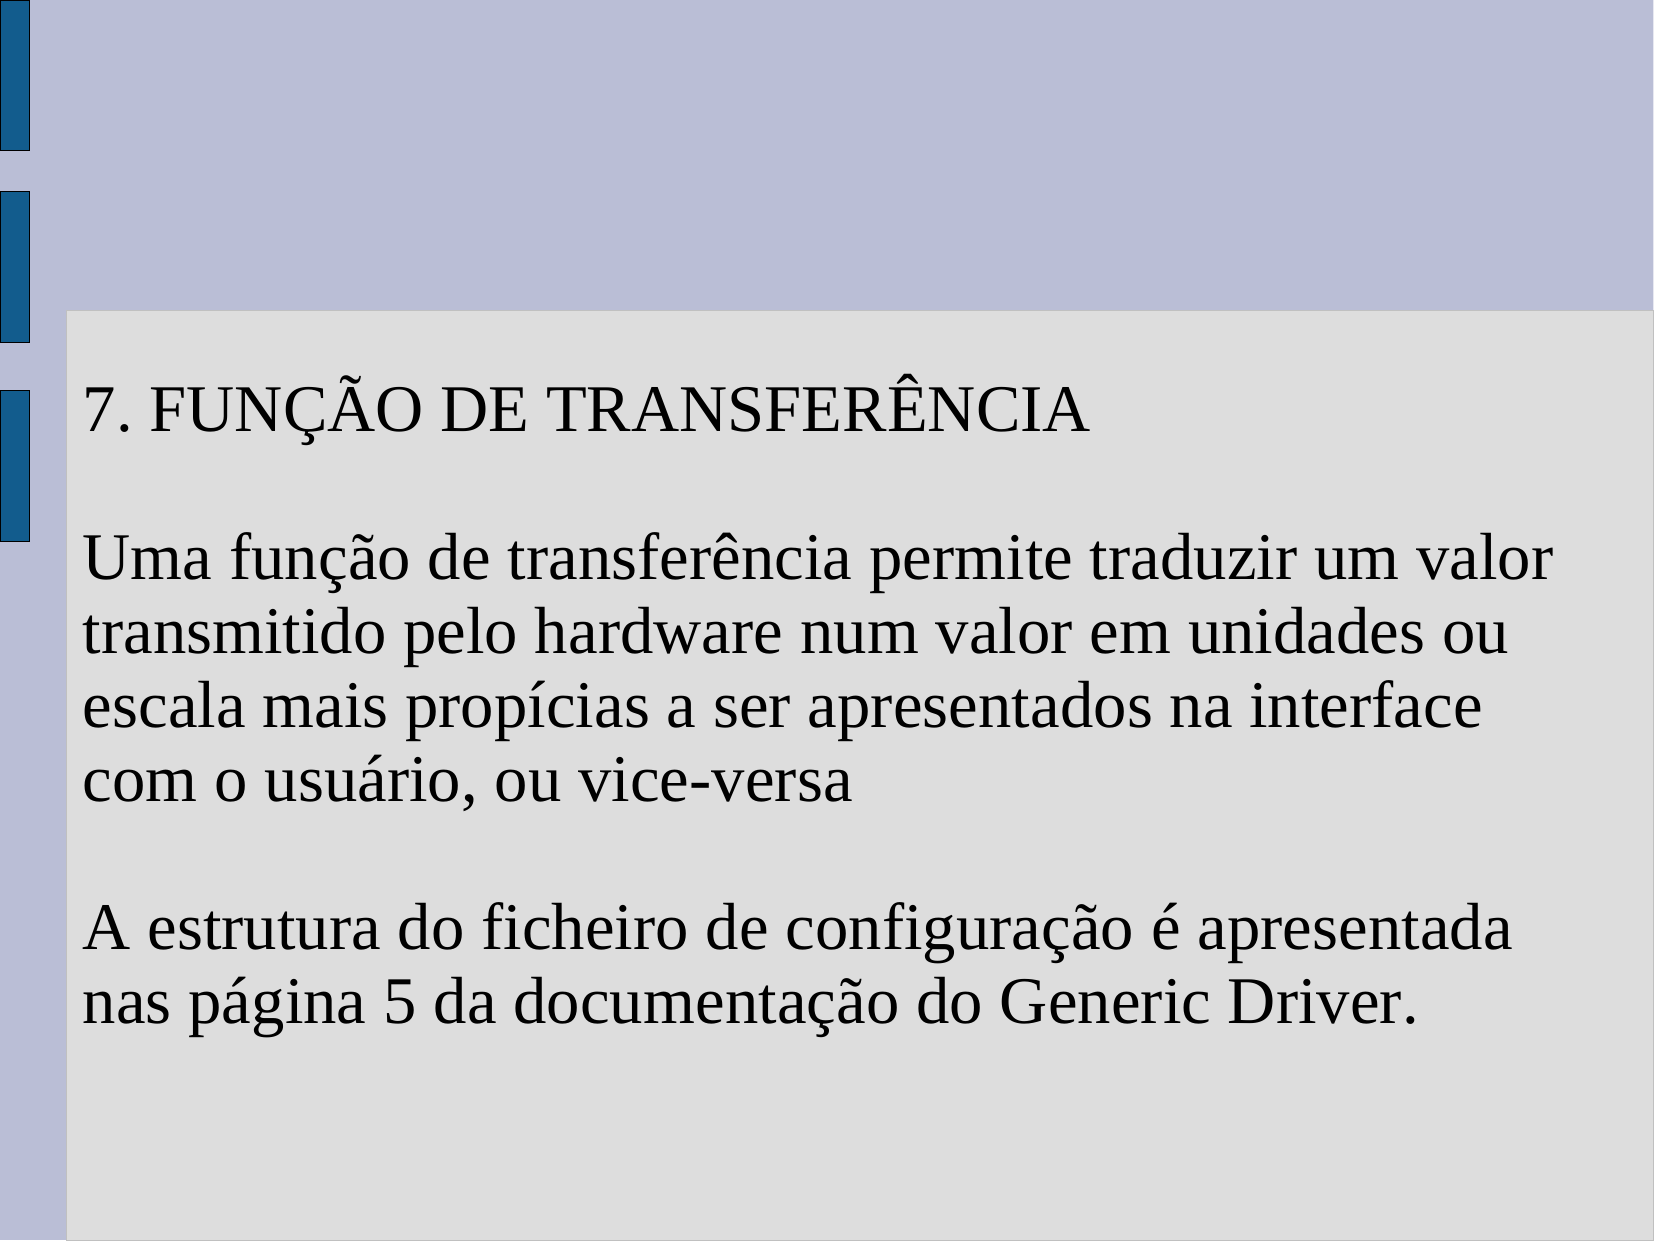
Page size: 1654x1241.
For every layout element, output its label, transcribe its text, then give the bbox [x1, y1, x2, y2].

subtitle 7. FUNÇÃO DE TRANSFERÊNCIA Uma função de transferência permite traduzir um valor transmitido pelo hardware num valor em unidades ou escala mais propícias a ser apresentados na interface com o usuário, ou vice-versa A estrutura do ficheiro de configuração é apresentada nas página 5 da documentação do Generic Driver. [82, 303, 1571, 1107]
